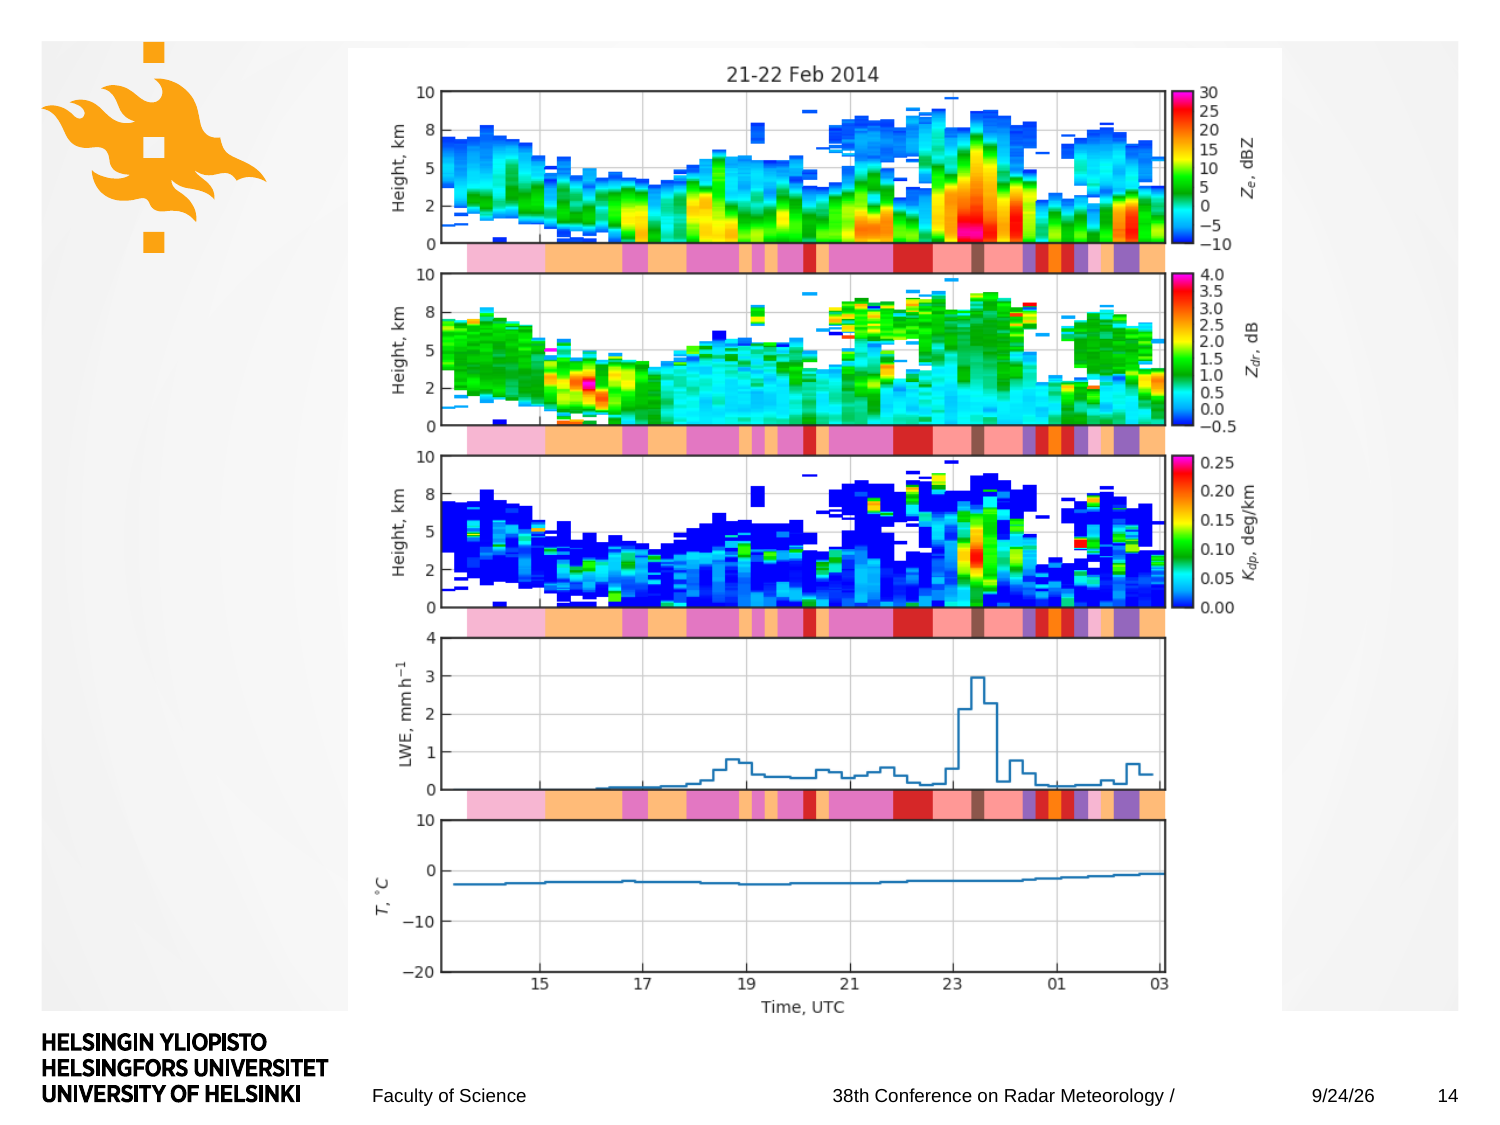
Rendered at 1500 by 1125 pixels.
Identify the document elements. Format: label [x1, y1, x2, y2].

picture [41, 41, 1459, 1041]
picture [144, 137, 164, 158]
